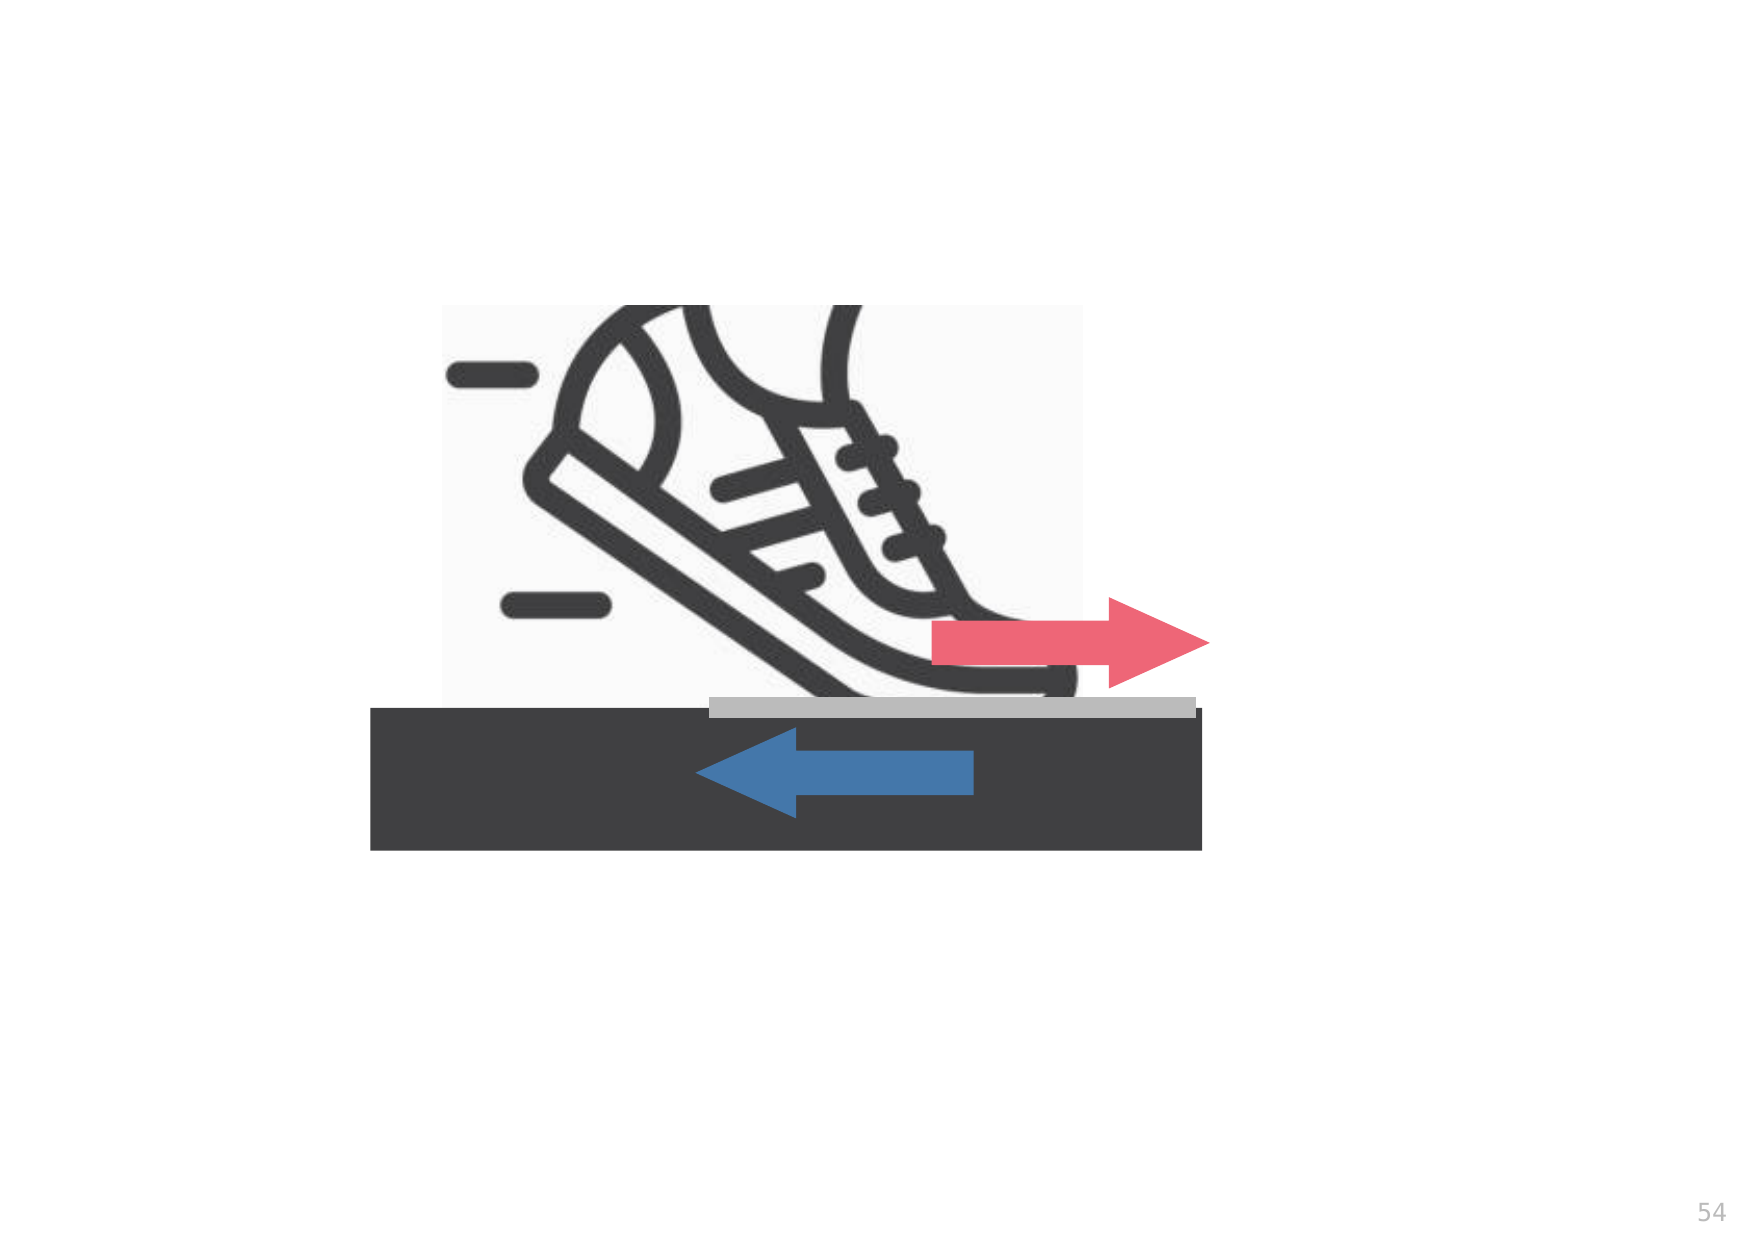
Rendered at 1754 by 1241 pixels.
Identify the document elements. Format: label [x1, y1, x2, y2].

picture [442, 305, 1083, 707]
text_box [931, 597, 1210, 689]
text_box [370, 707, 1203, 851]
